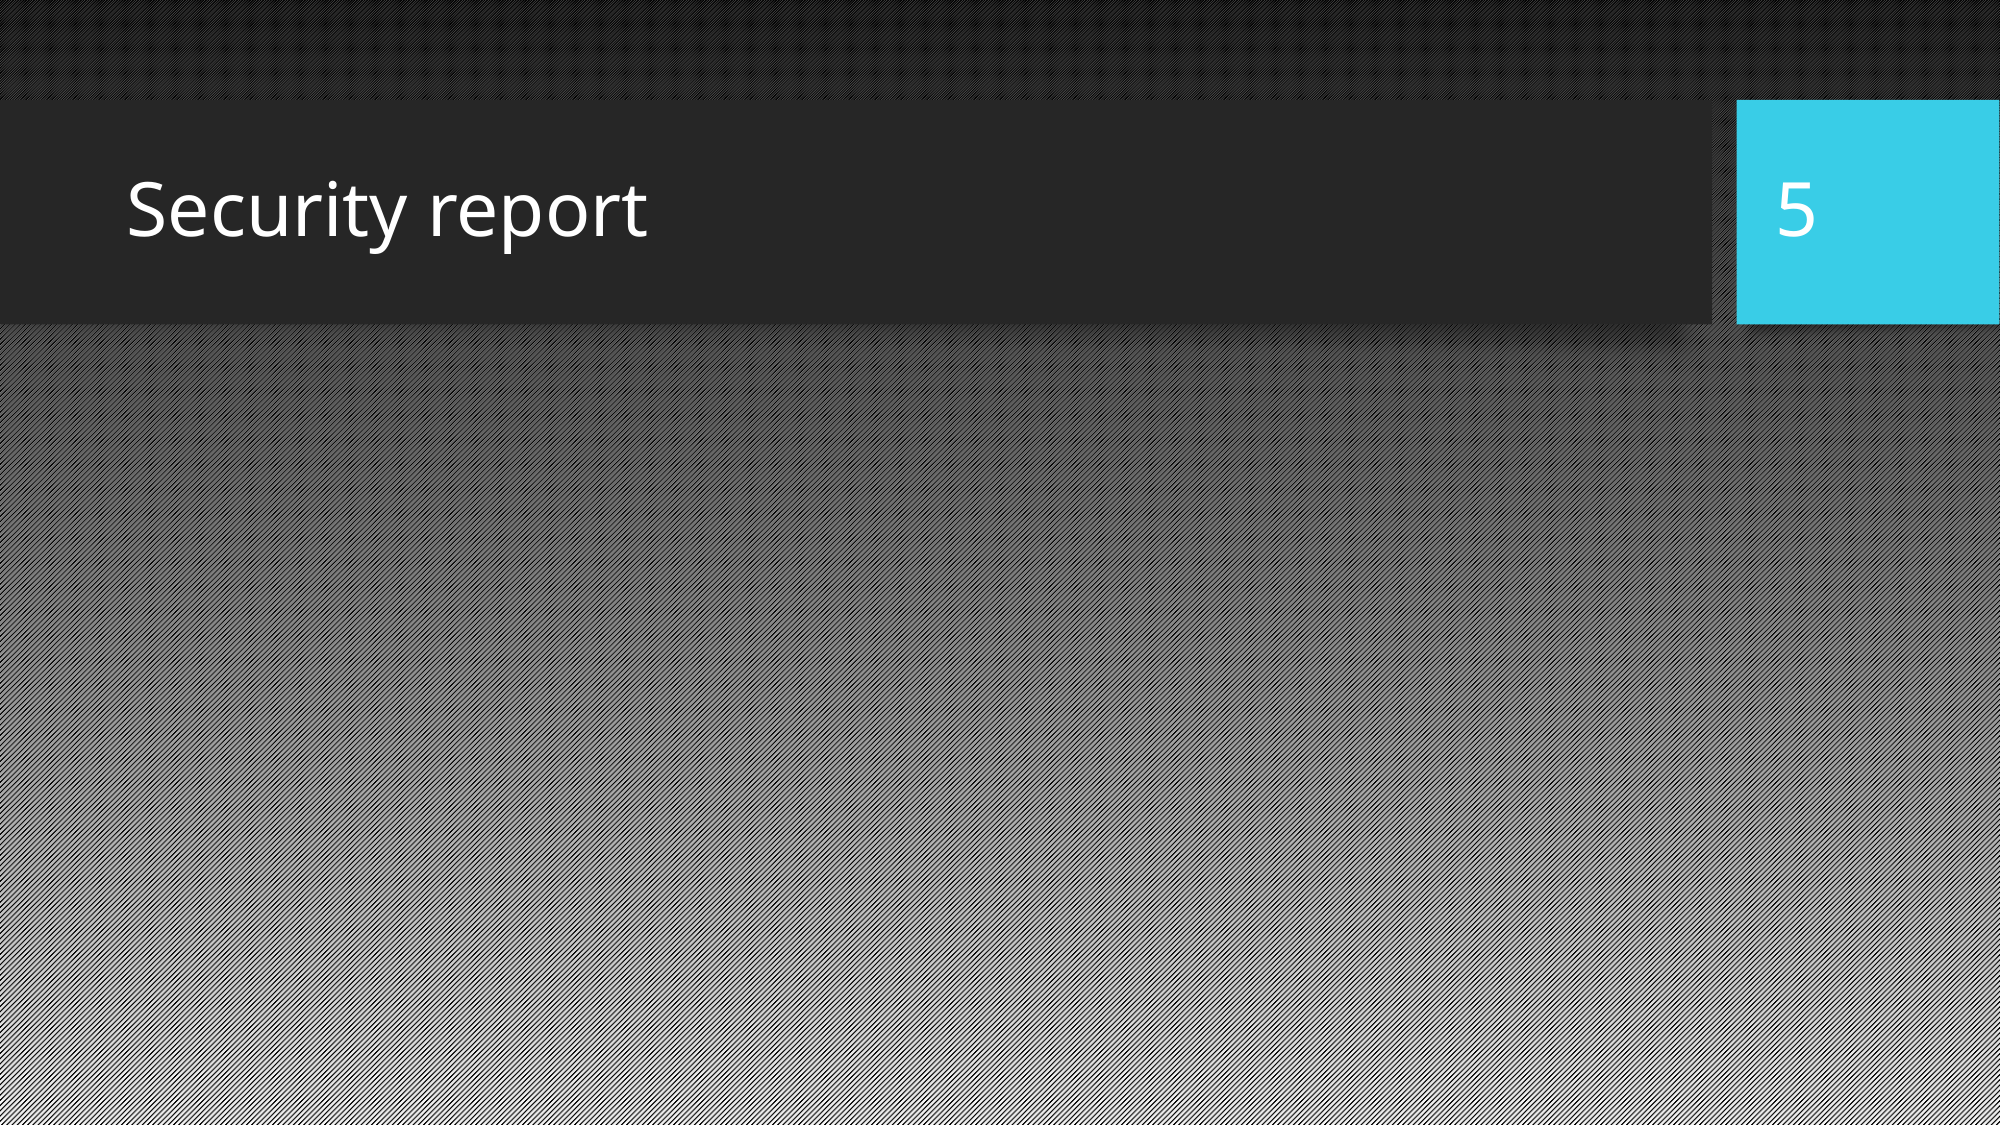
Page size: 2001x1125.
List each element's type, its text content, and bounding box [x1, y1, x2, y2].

list [111, 343, 1689, 1049]
picture [0, 0, 2000, 1125]
title Security report [111, 123, 1689, 301]
slide_number <number> [1760, 123, 1950, 303]
